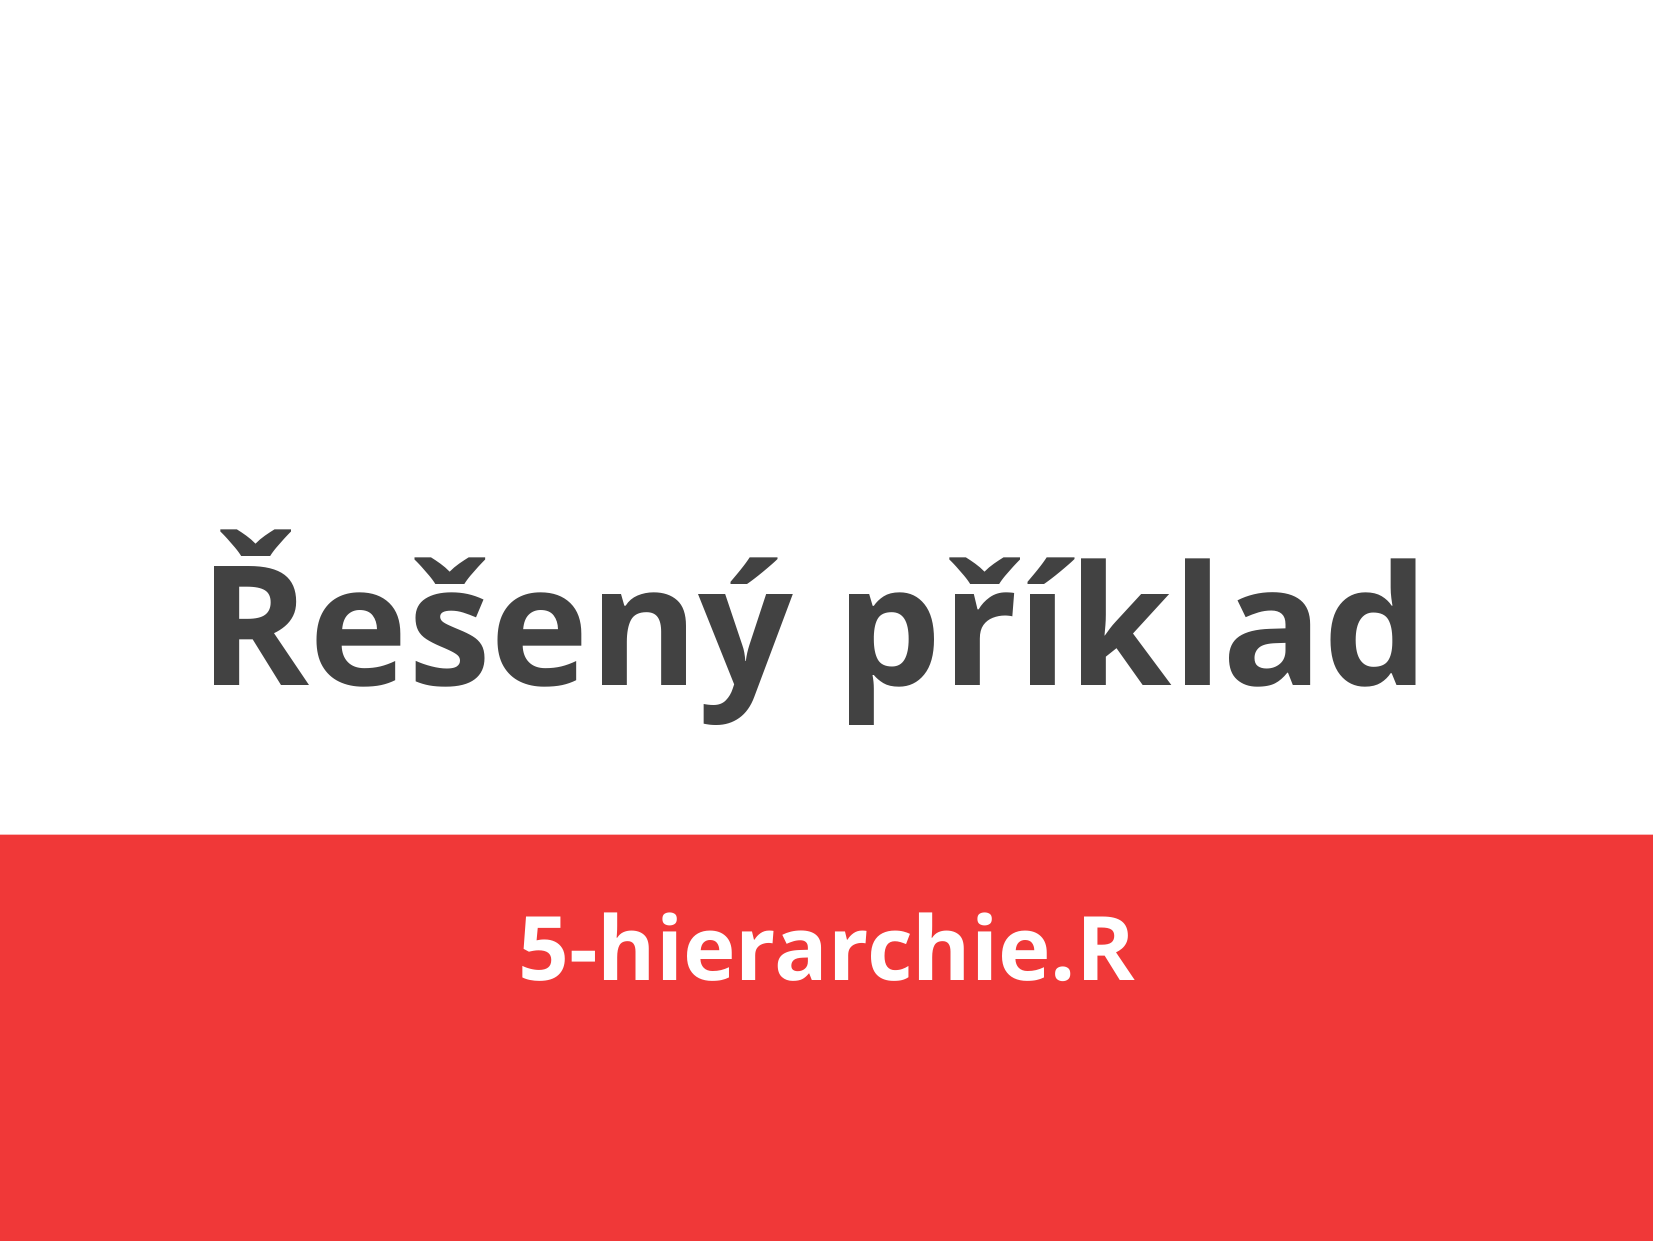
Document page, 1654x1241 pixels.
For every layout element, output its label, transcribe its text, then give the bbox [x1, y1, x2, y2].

subtitle 5-hierarchie.R [82, 881, 1571, 1010]
title Řešený příklad [70, 430, 1559, 812]
